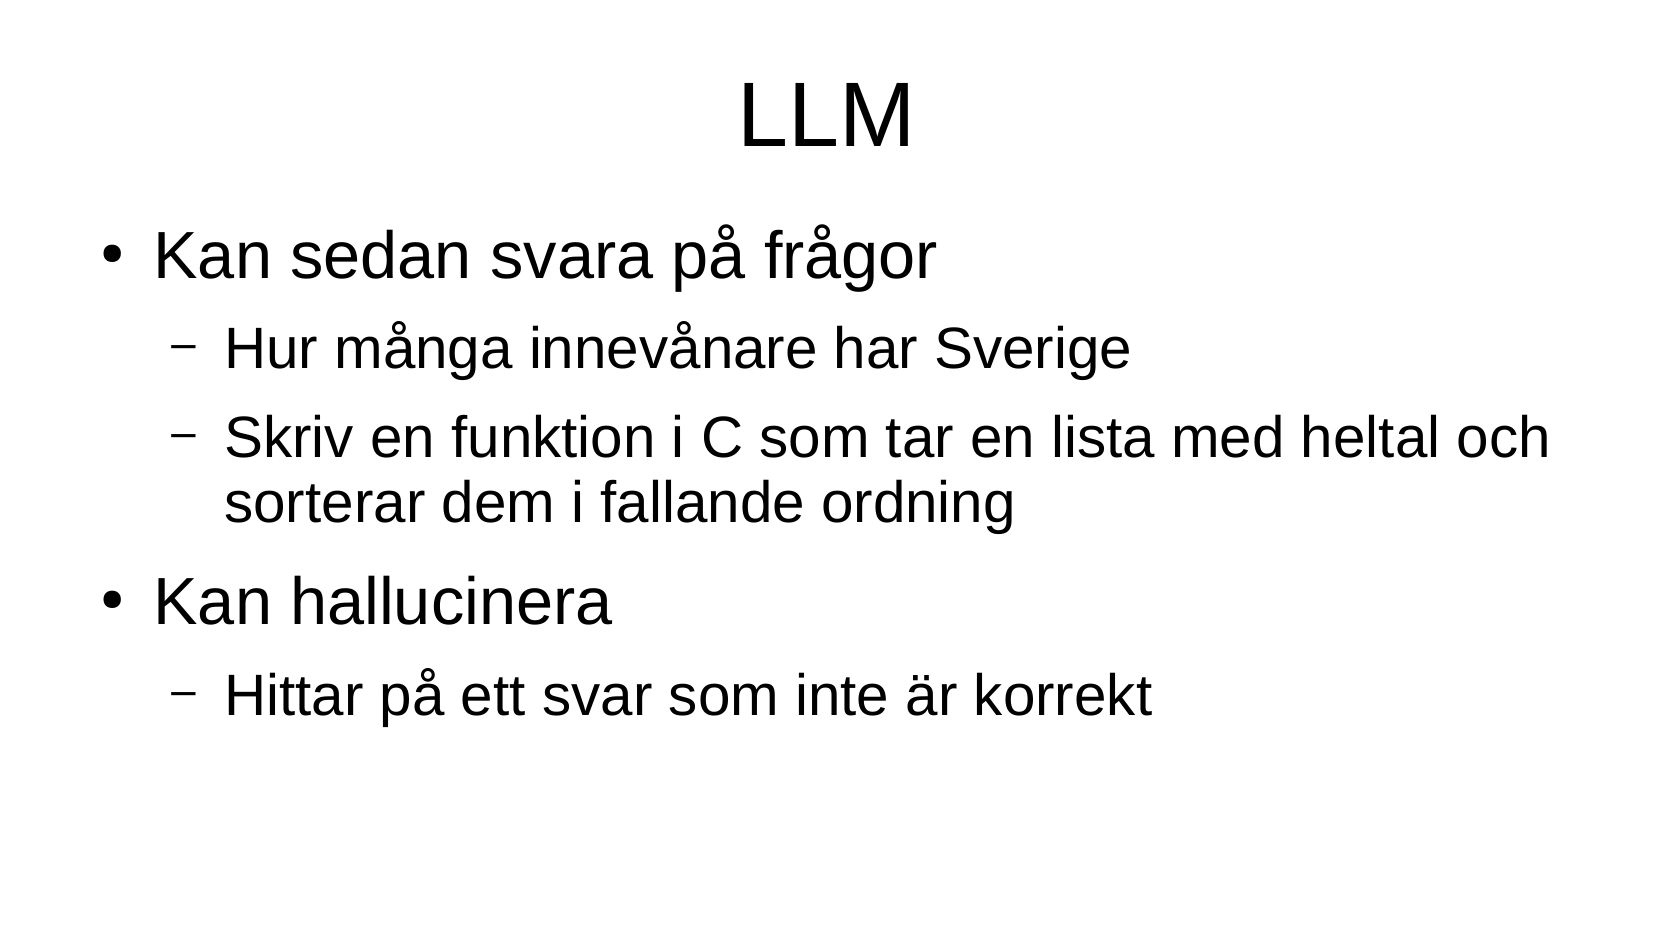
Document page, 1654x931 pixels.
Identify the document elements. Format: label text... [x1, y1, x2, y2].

list Kan sedan svara på frågor Hur många innevånare har Sverige Skriv en funktion i C som tar en lista med heltal och sorterar dem i fallande ordning Kan hallucinera Hittar på ett svar som inte är korrekt [82, 217, 1571, 758]
title LLM [82, 37, 1571, 193]
